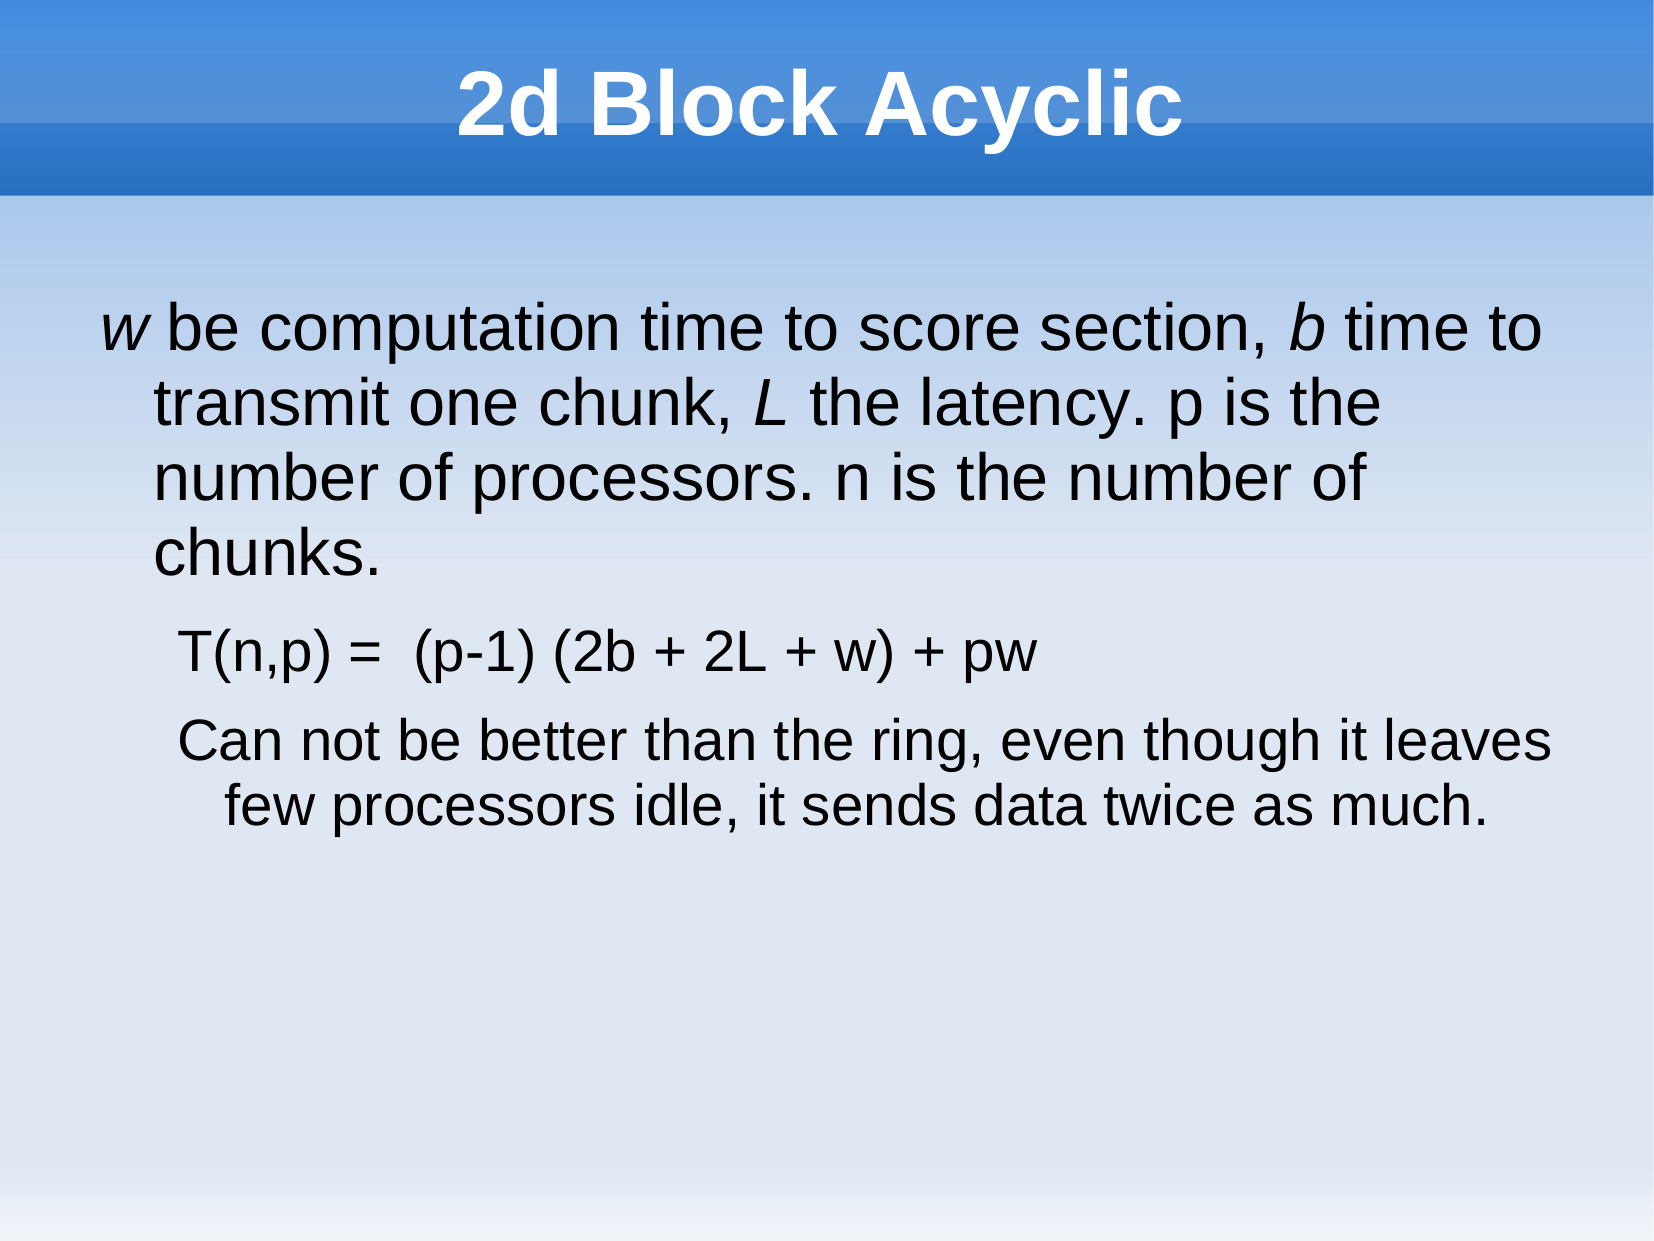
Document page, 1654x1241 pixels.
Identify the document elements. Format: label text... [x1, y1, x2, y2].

list w be computation time to score section, b time to transmit one chunk, L the latency. p is the number of processors. n is the number of chunks. T(n,p) = (p-1) (2b + 2L + w) + pw Can not be better than the ring, even though it leaves few processors idle, it sends data twice as much. [82, 290, 1571, 1094]
title 2d Block Acyclic [76, 7, 1565, 200]
picture [0, 0, 1654, 1241]
